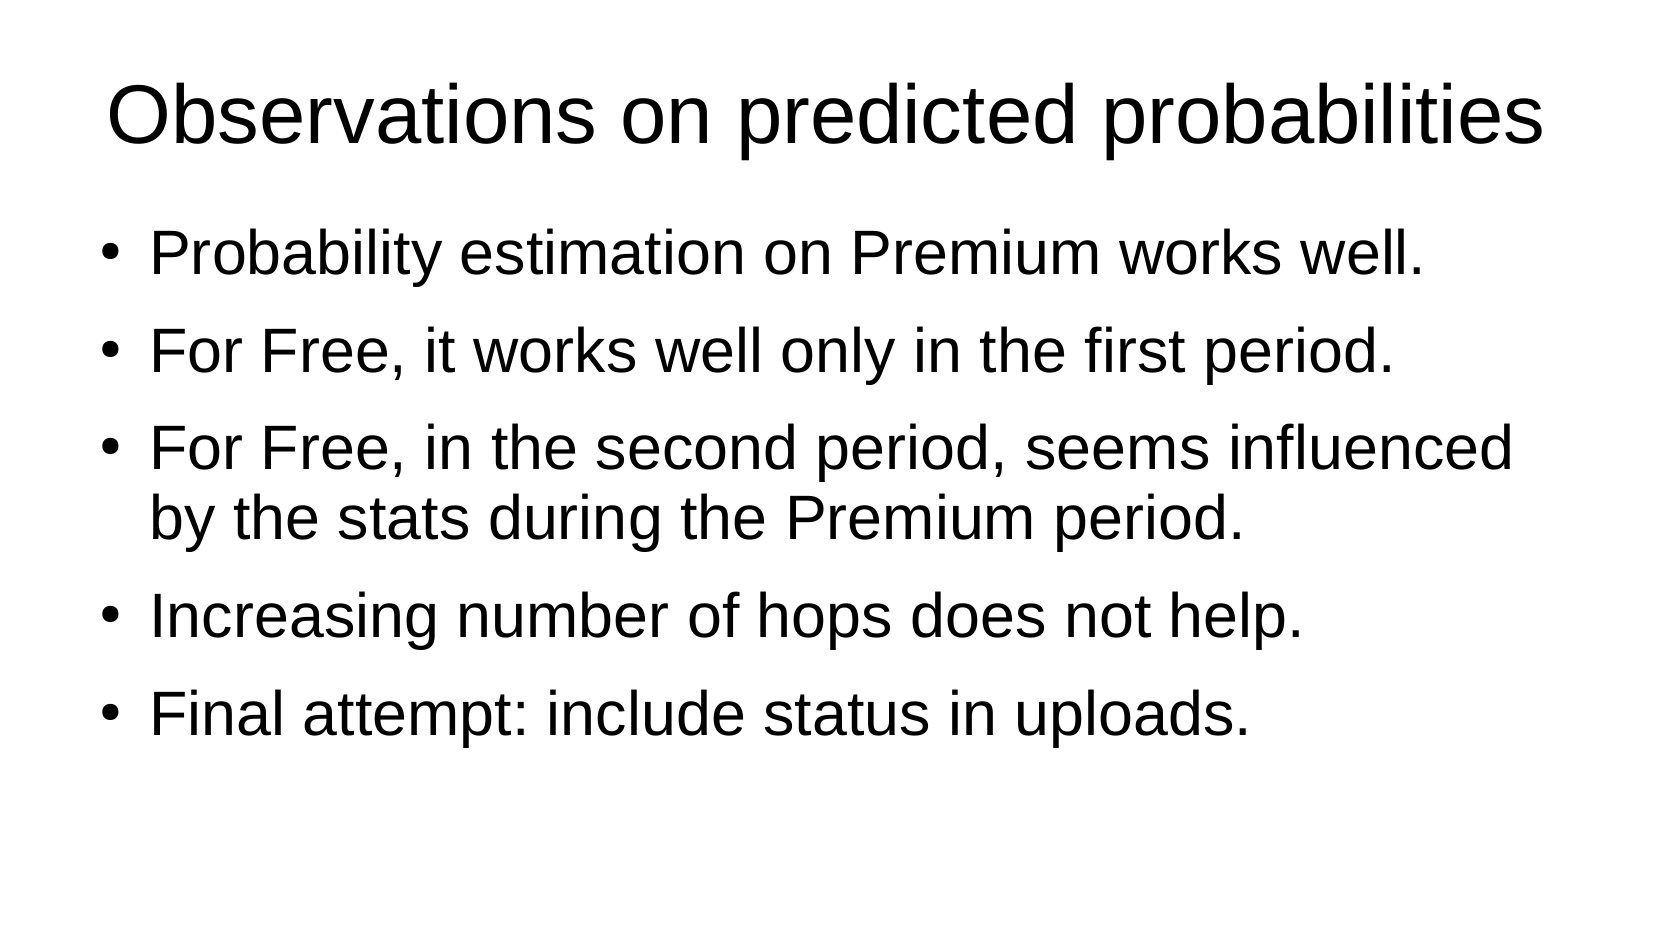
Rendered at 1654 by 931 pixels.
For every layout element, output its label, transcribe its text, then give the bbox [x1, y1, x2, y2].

list Probability estimation on Premium works well. For Free, it works well only in the first period. For Free, in the second period, seems influenced by the stats during the Premium period. Increasing number of hops does not help. Final attempt: include status in uploads. [82, 217, 1571, 758]
title Observations on predicted probabilities [82, 37, 1571, 193]
